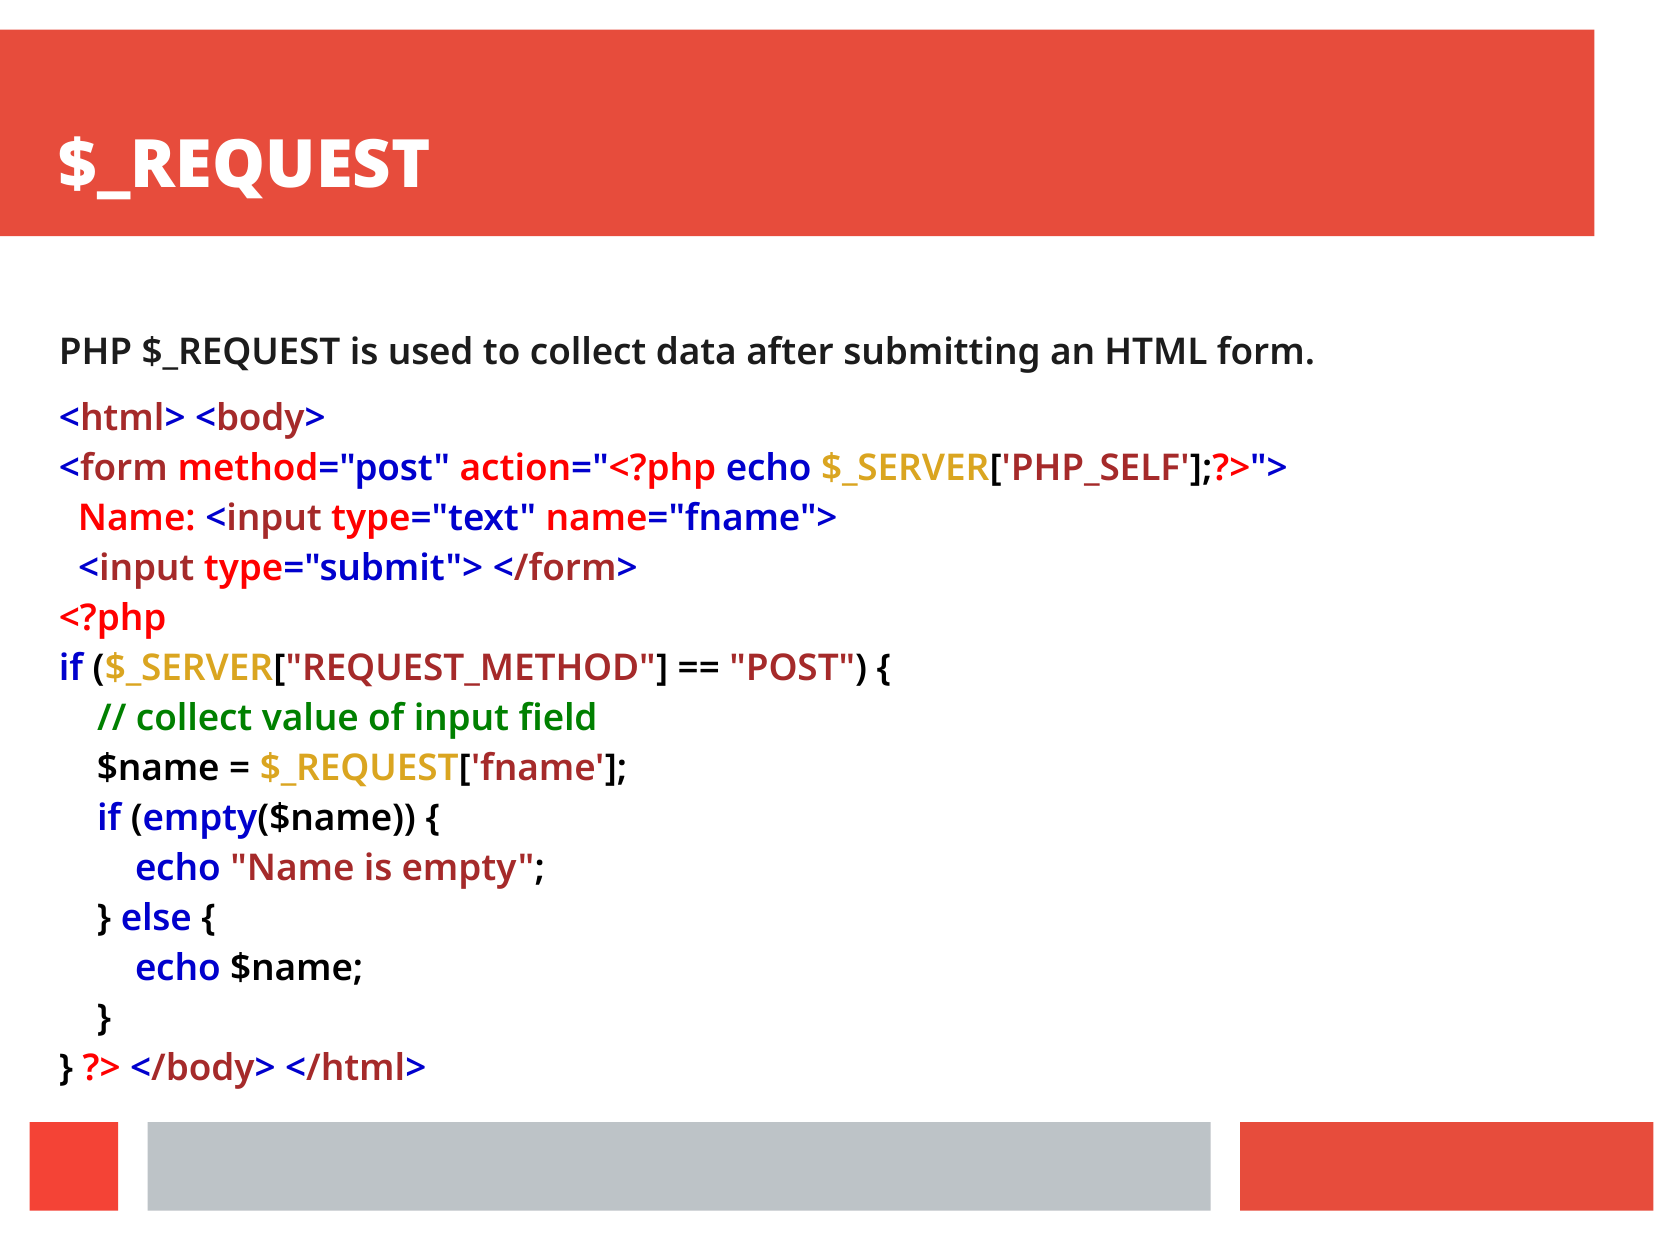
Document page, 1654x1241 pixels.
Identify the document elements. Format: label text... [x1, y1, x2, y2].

title $_REQUEST [59, 59, 1595, 207]
list PHP $_REQUEST is used to collect data after submitting an HTML form. <html> <body> <form method="post" action="<?php echo $_SERVER['PHP_SELF'];?>"> Name: <input type="text" name="fname"> <input type="submit"> </form> <?php if ($_SERVER["REQUEST_METHOD"] == "POST") { // collect value of input field $name = $_REQUEST['fname']; if (empty($name)) { echo "Name is empty"; } else { echo $name; } } ?> </body> </html> [59, 324, 1565, 1093]
